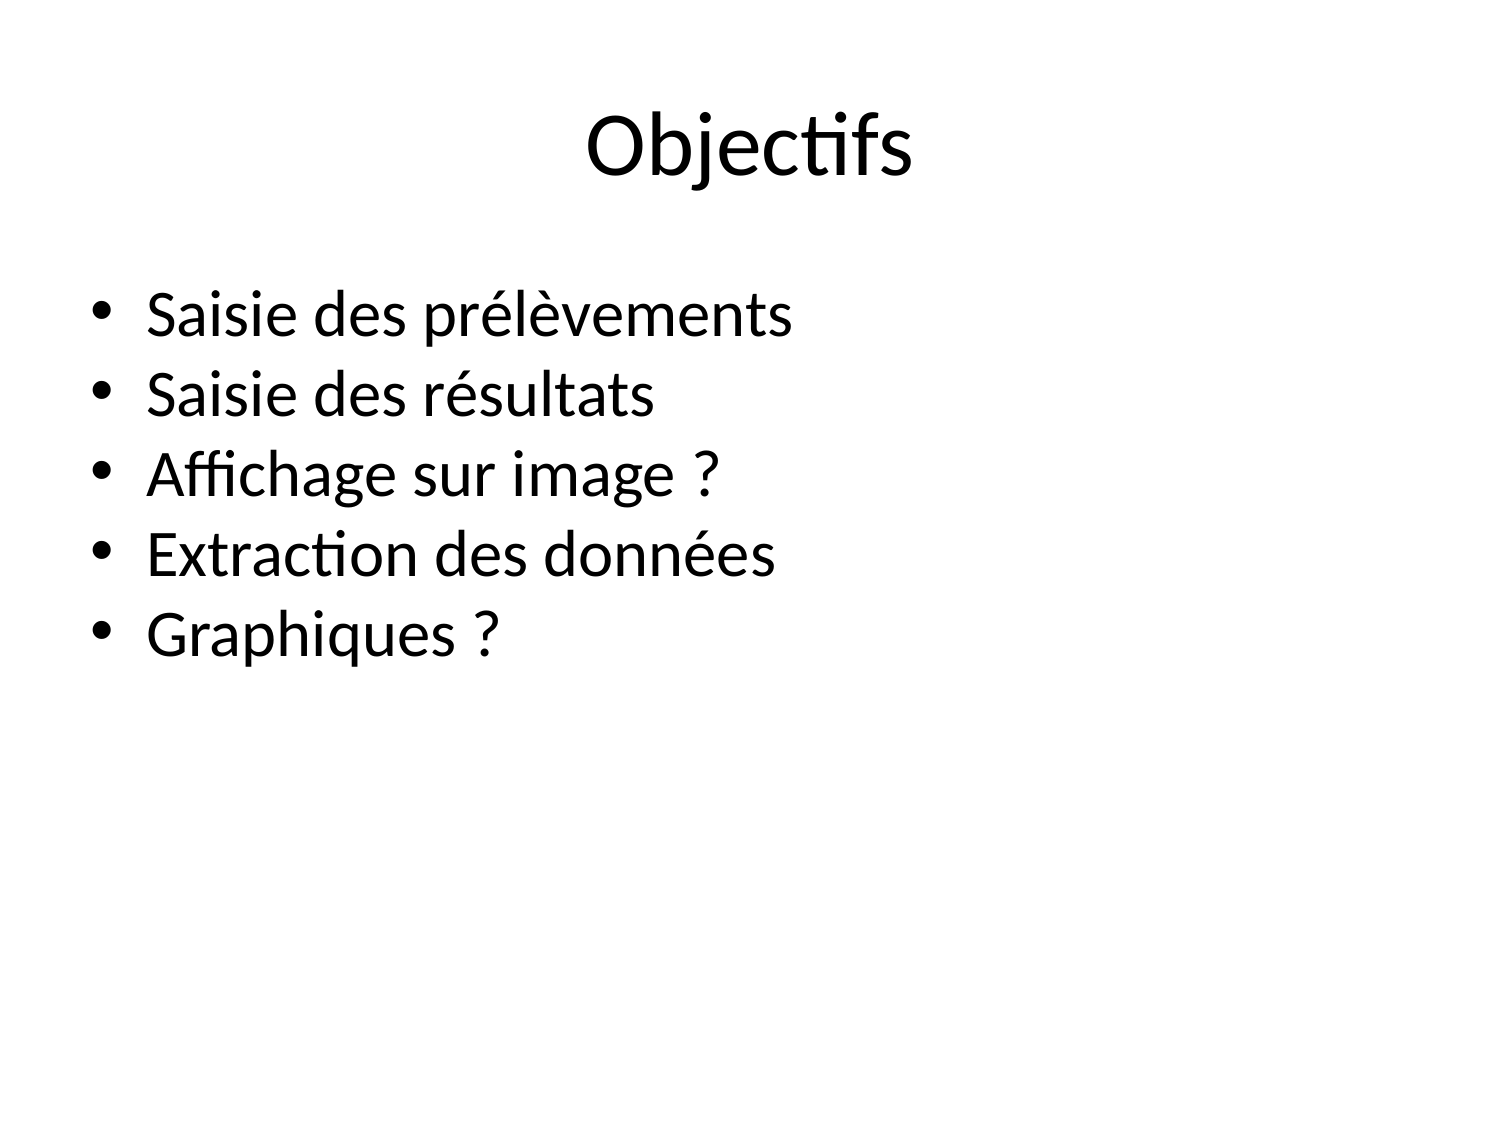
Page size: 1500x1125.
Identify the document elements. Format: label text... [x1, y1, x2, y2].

text_box Objectifs [74, 45, 1425, 233]
text_box Saisie des prélèvements Saisie des résultats Affichage sur image ? Extraction des données Graphiques ? [74, 262, 1425, 1005]
